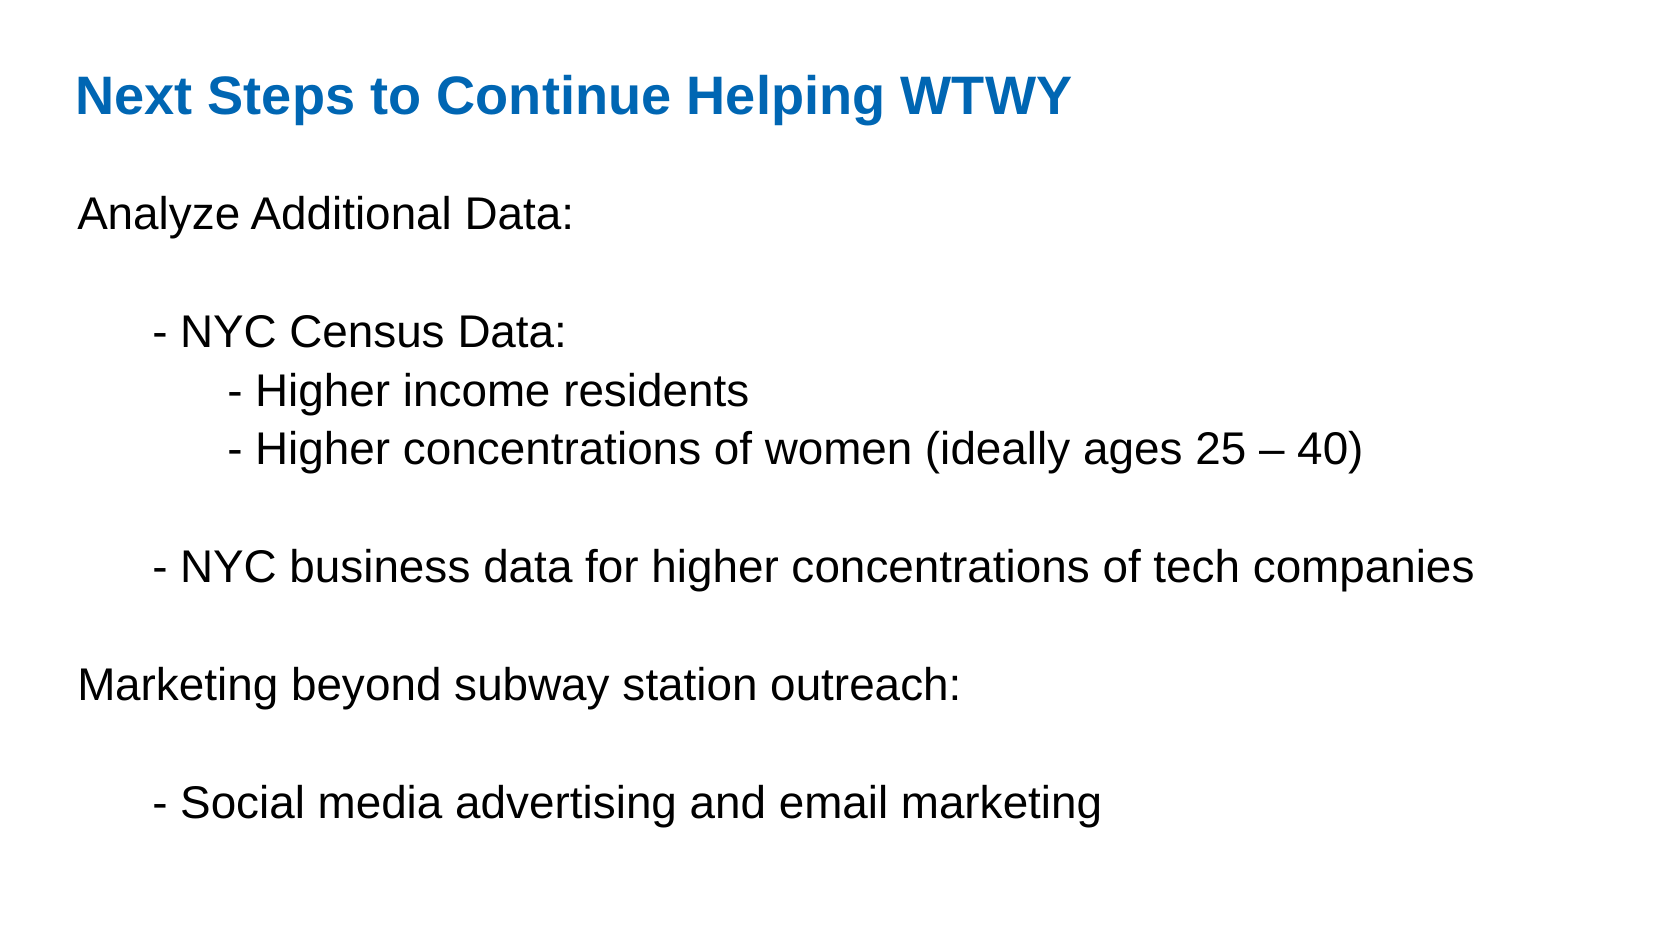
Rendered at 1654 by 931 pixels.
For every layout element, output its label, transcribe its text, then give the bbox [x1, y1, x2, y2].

text_box Analyze Additional Data: - NYC Census Data: - Higher income residents - Higher concentrations of women (ideally ages 25 – 40) - NYC business data for higher concentrations of tech companies Marketing beyond subway station outreach: - Social media advertising and email marketing [62, 172, 1548, 890]
title Next Steps to Continue Helping WTWY [0, 5, 1381, 187]
